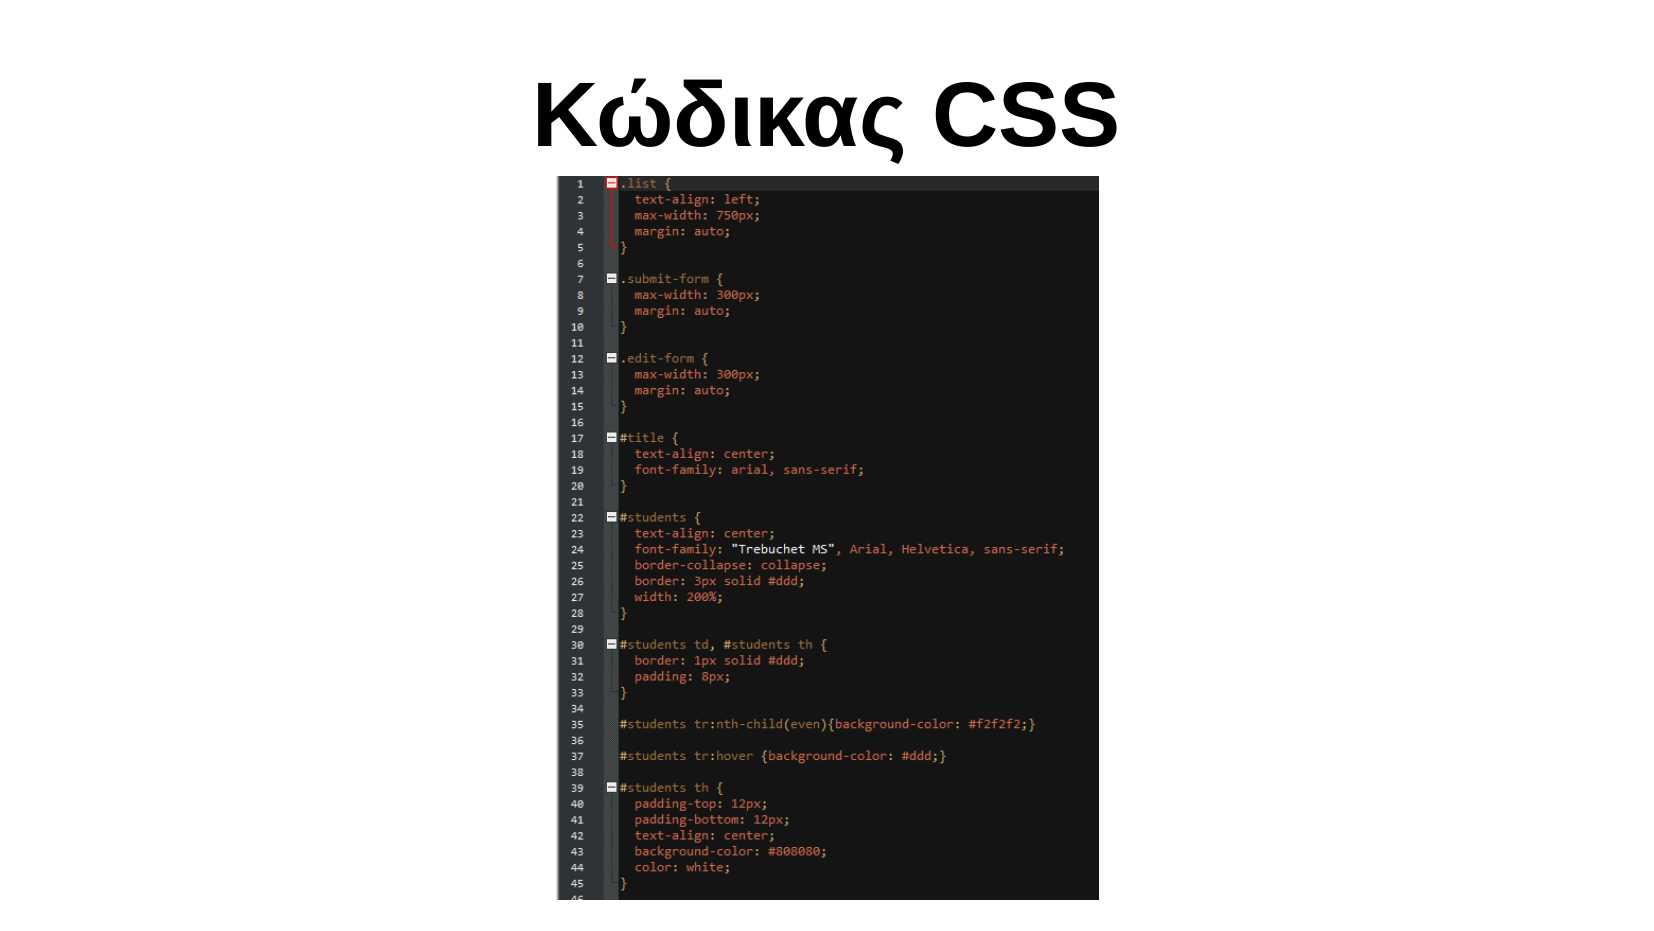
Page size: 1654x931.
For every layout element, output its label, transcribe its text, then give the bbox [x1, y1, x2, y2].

title Κώδικας CSS [82, 37, 1571, 193]
picture [555, 176, 1099, 901]
